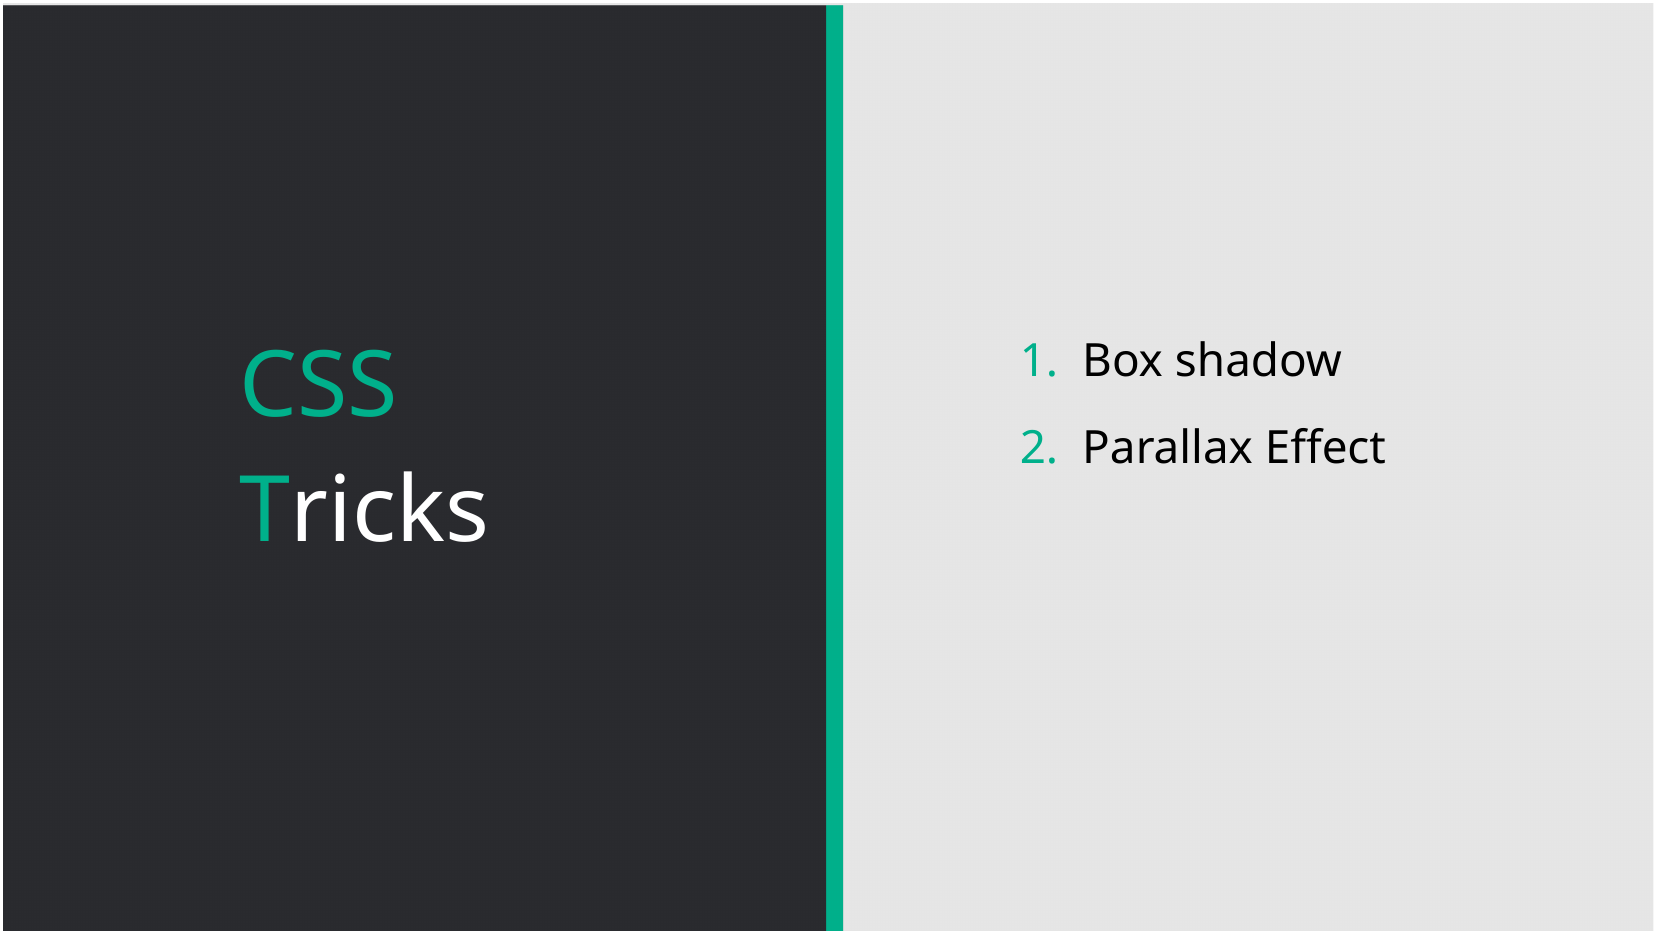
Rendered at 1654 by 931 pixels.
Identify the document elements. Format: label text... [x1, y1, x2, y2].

text_box CSS Tricks [225, 311, 539, 556]
picture [3, 3, 1654, 931]
text_box 1. Box shadow 2. Parallax Effect [1005, 293, 1561, 564]
